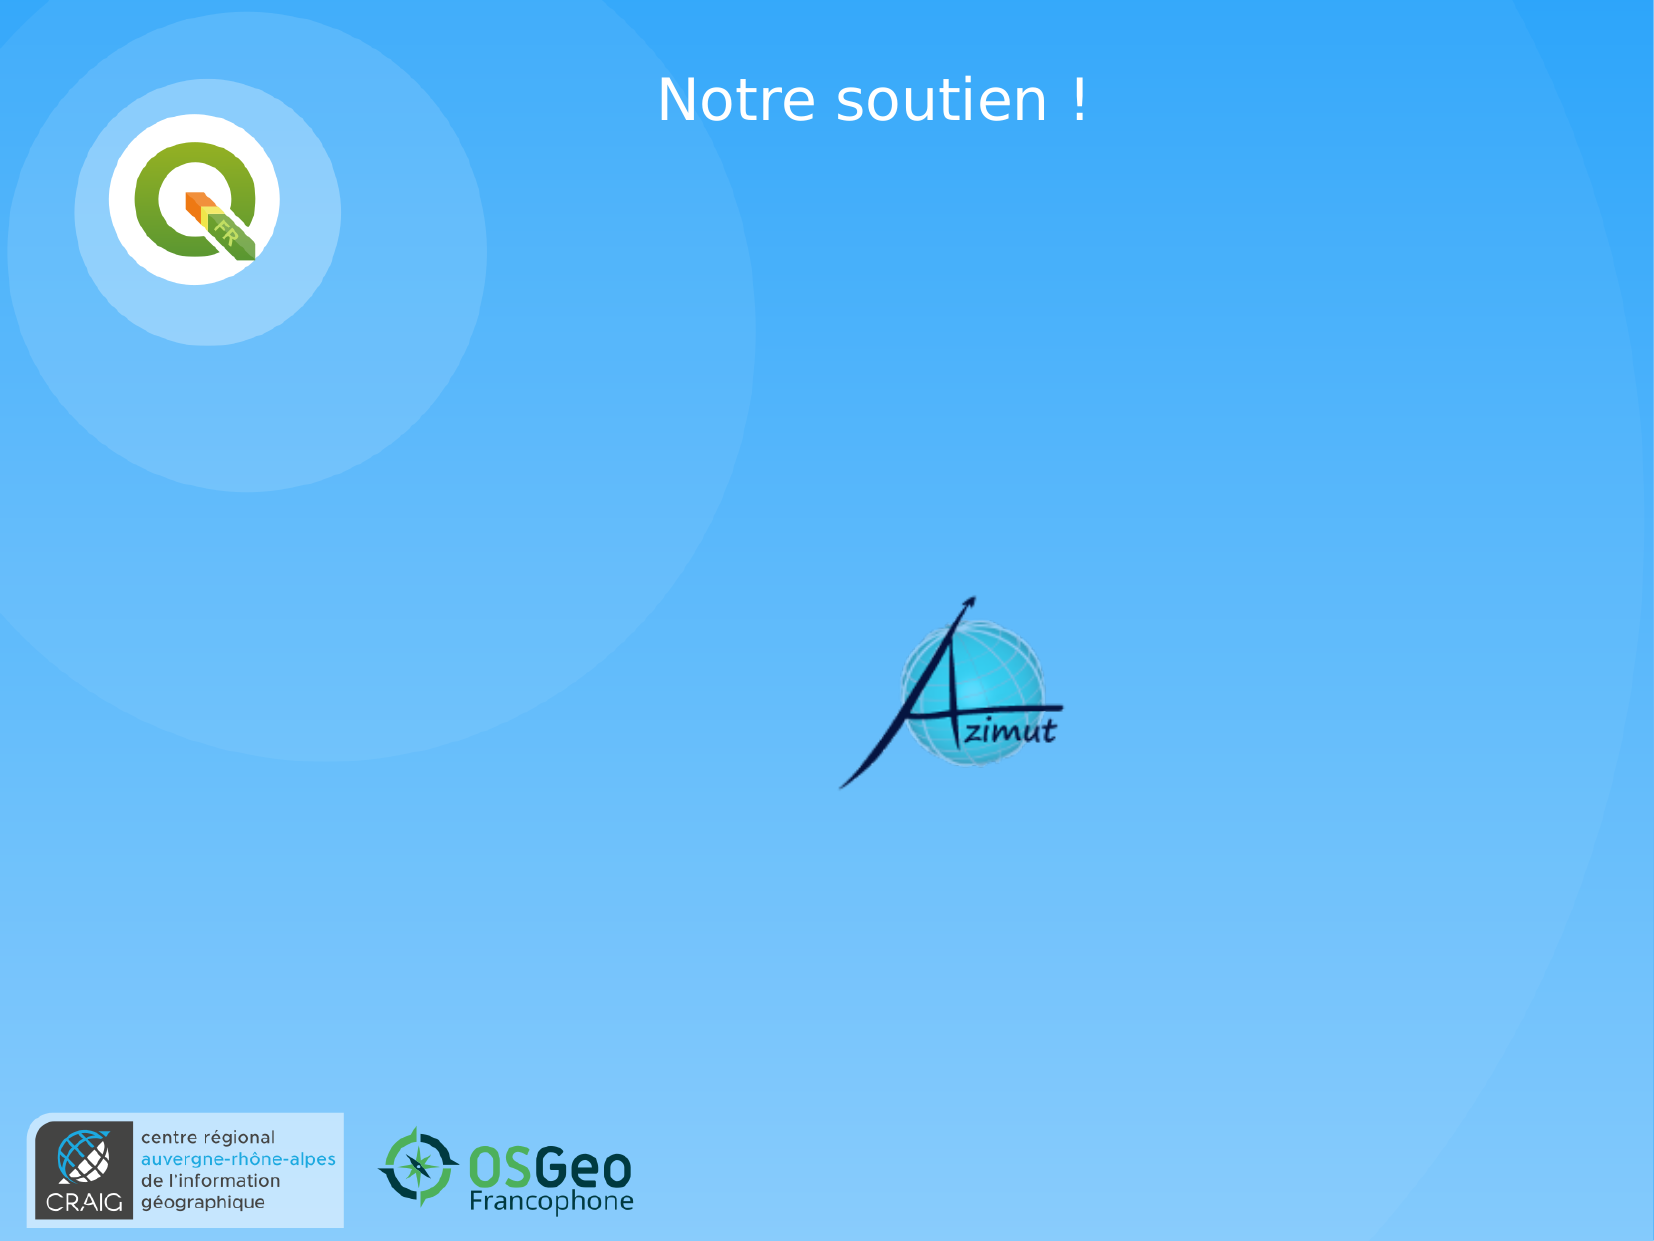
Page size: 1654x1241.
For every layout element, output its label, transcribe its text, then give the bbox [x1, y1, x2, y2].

picture [0, 0, 1654, 1241]
text_box Notre soutien ! [460, 59, 1288, 142]
